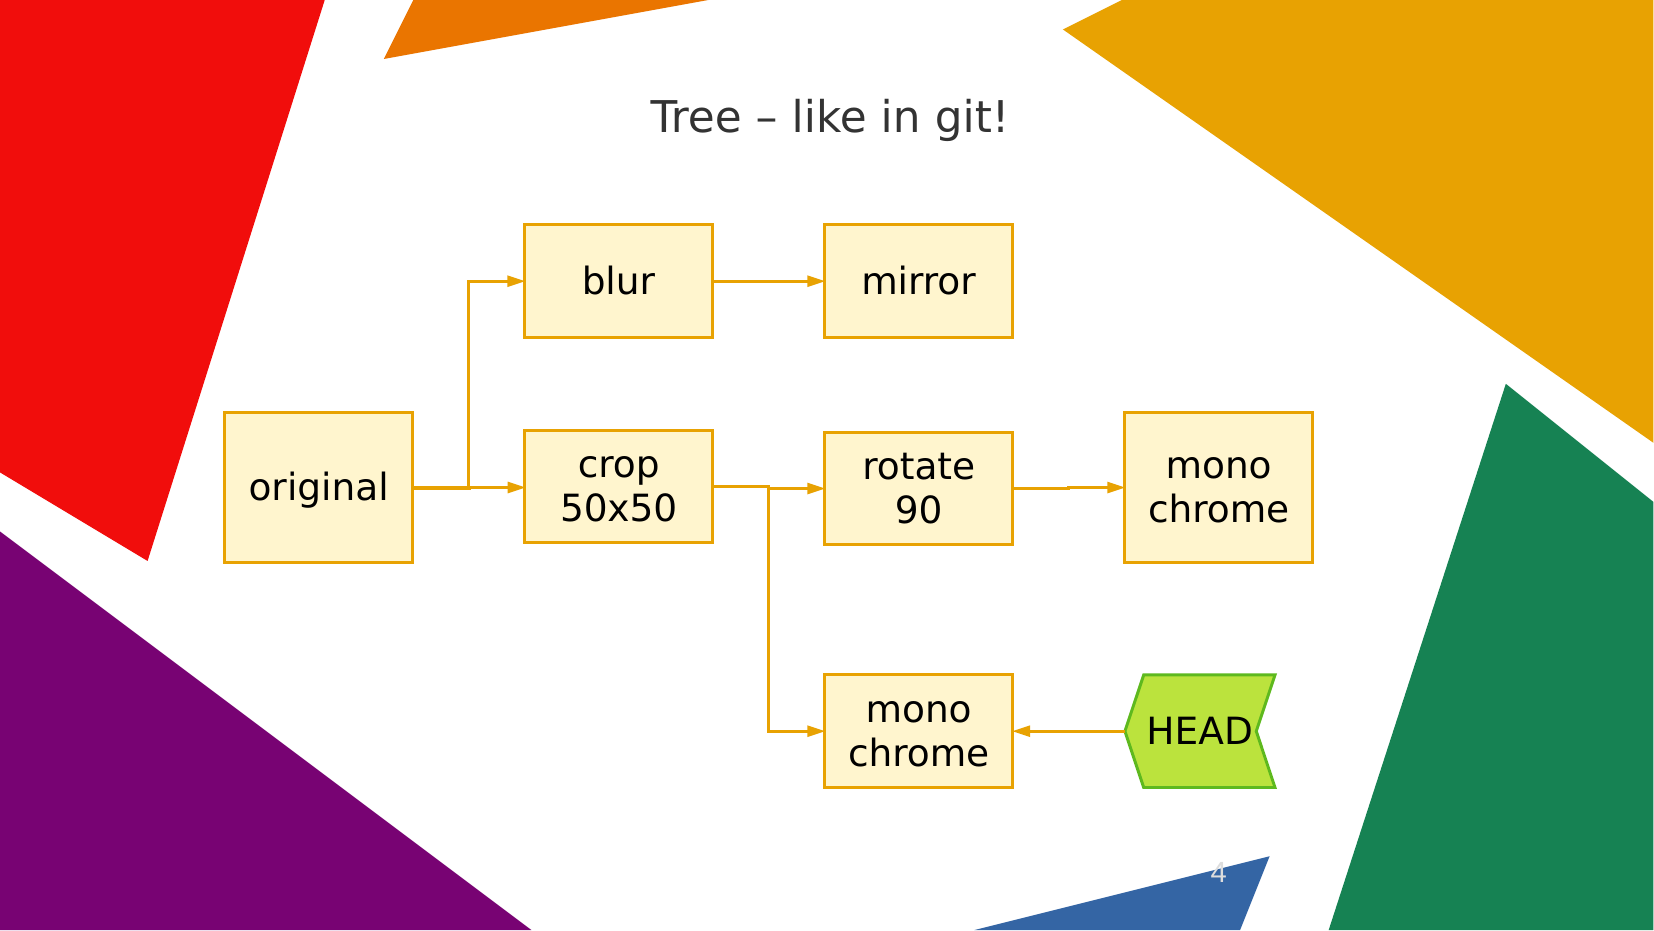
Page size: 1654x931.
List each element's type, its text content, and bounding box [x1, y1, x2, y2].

text_box HEAD [1125, 674, 1276, 788]
text_box rotate 90 [824, 432, 1013, 545]
text_box mono chrome [1124, 412, 1313, 563]
text_box mirror [824, 224, 1013, 338]
text_box original [224, 412, 413, 563]
text_box [1210, 856, 1595, 916]
text_box blur [524, 224, 713, 338]
text_box crop 50x50 [524, 430, 713, 543]
text_box mono chrome [824, 674, 1013, 788]
title Tree – like in git! [289, 37, 1372, 193]
